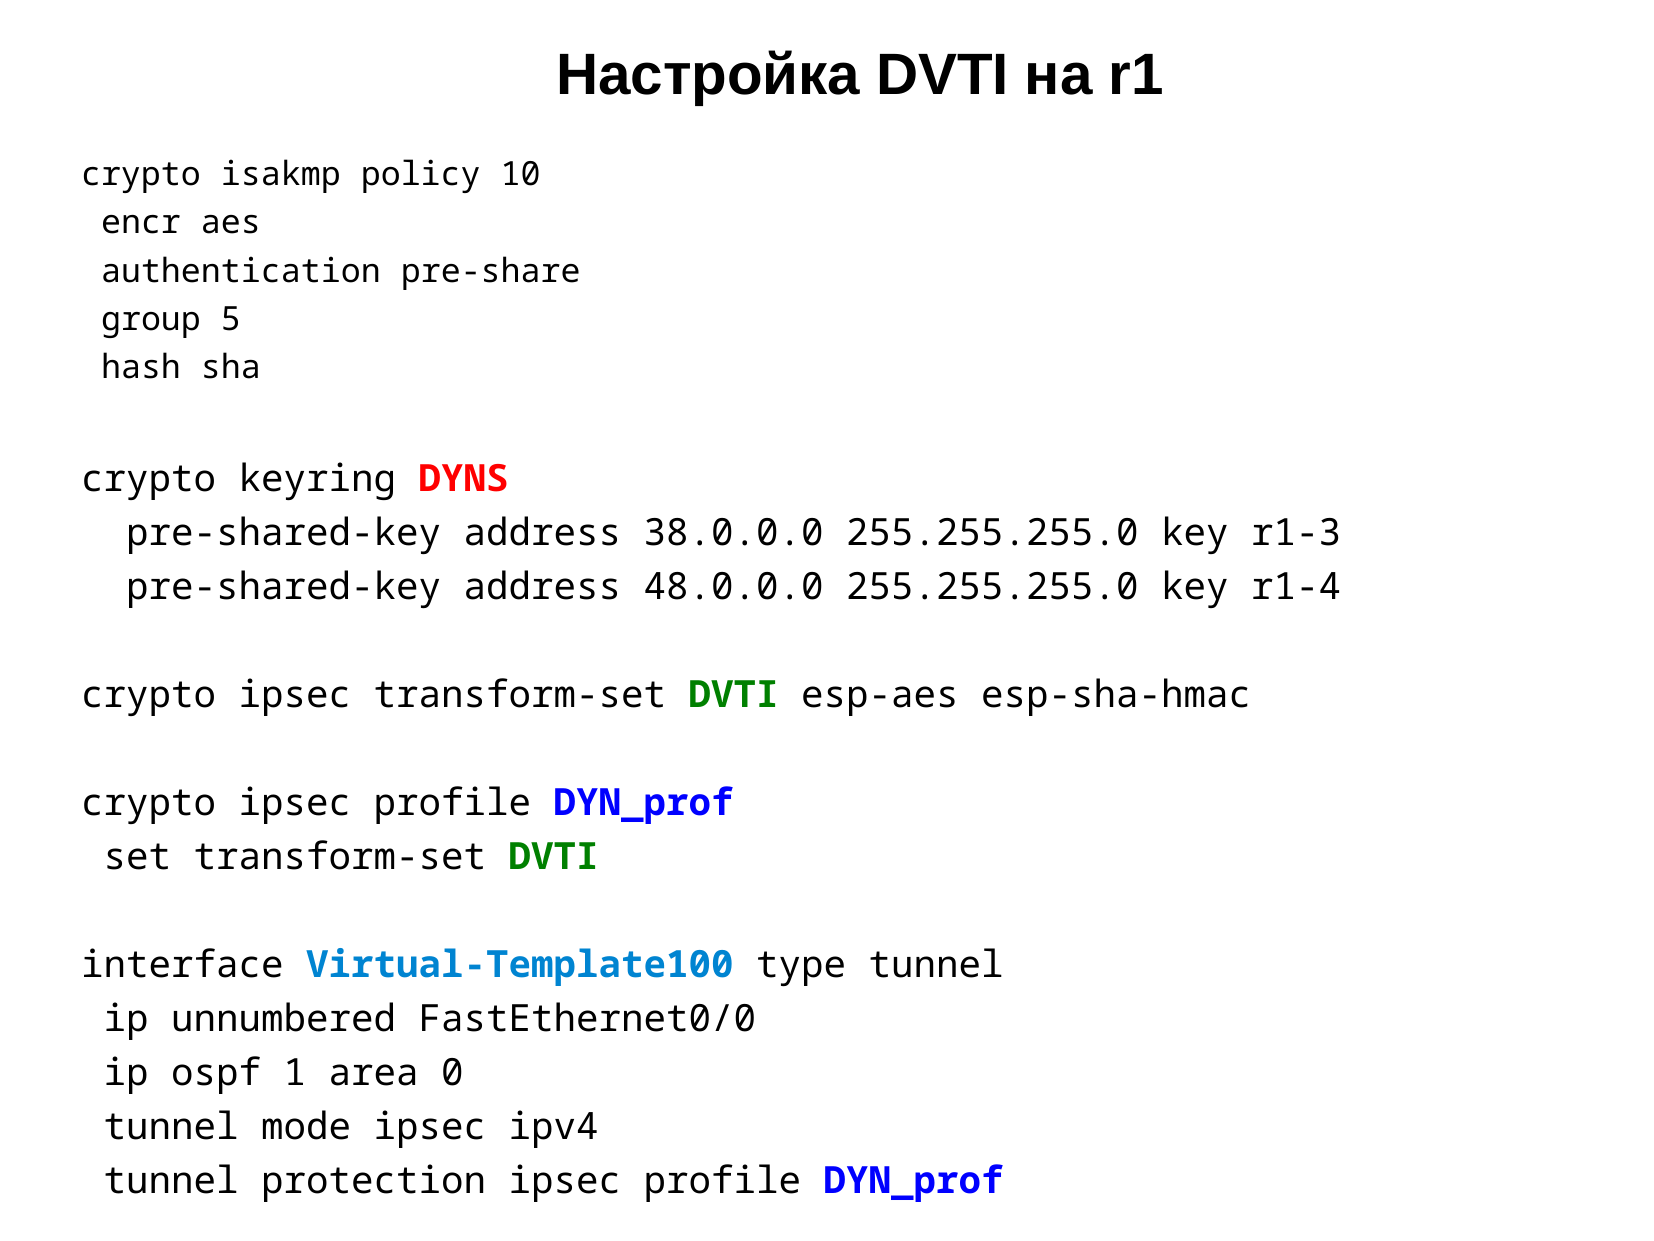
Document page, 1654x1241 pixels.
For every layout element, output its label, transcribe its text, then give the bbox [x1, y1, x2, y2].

list crypto isakmp policy 10 encr aes authentication pre-share group 5 hash sha crypto keyring DYNS pre-shared-key address 38.0.0.0 255.255.255.0 key r1-3 pre-shared-key address 48.0.0.0 255.255.255.0 key r1-4 crypto ipsec transform-set DVTI esp-aes esp-sha-hmac crypto ipsec profile DYN_prof set transform-set DVTI interface Virtual-Template100 type tunnel ip unnumbered FastEthernet0/0 ip ospf 1 area 0 tunnel mode ipsec ipv4 tunnel protection ipsec profile DYN_prof crypto isakmp profile IKE_prof keyring DYNS match identity address 38.0.0.0 255.255.255.0 match identity address 48.0.0.0 255.255.255.0 virtual-template 100 [75, 150, 1613, 1221]
text_box Настройка DVTI на r1 [123, 41, 1597, 113]
